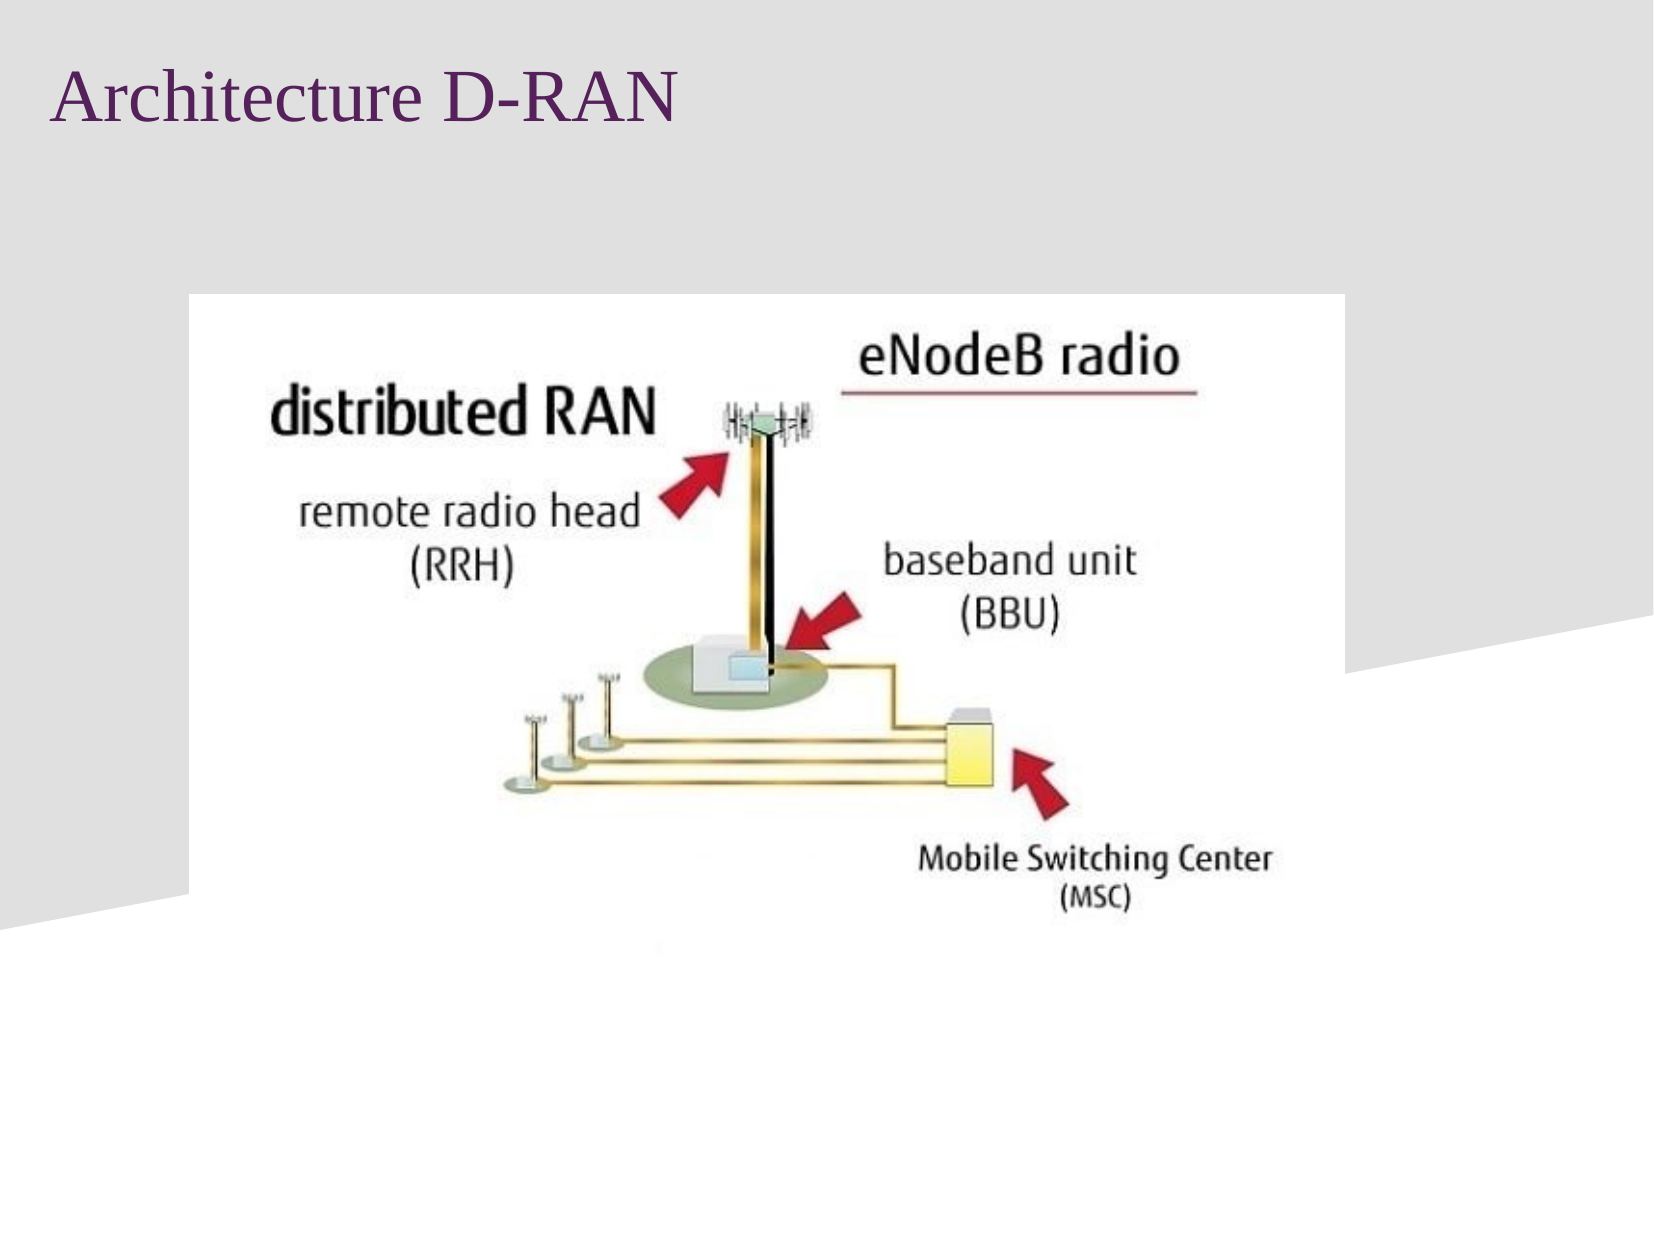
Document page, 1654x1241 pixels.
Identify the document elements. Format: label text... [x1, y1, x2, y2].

picture [189, 294, 1345, 1016]
text_box Architecture D-RAN [34, 47, 1654, 166]
